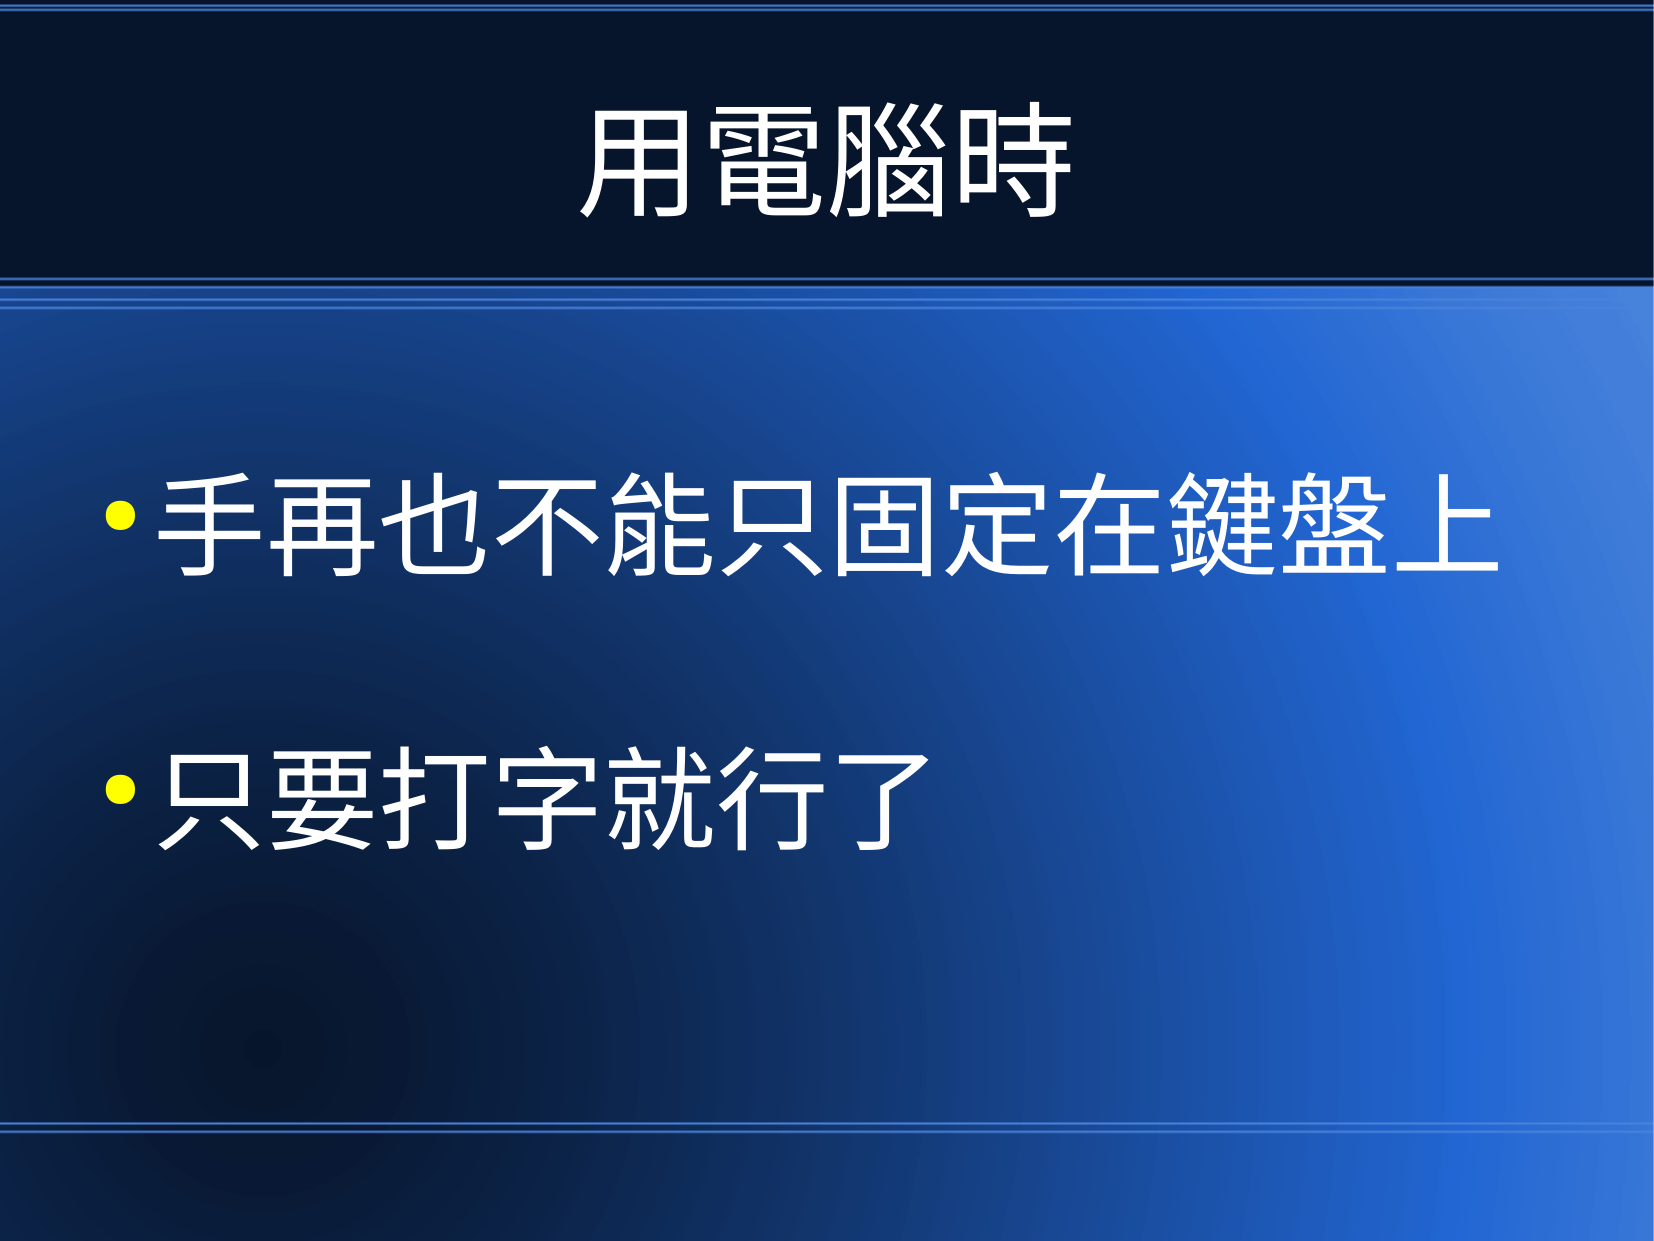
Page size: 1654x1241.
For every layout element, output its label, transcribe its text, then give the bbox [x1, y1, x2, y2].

title 用電腦時 [82, 49, 1571, 257]
picture [0, 0, 1654, 1241]
list 手再也不能只固定在鍵盤上 只要打字就行了 [82, 355, 1571, 1241]
